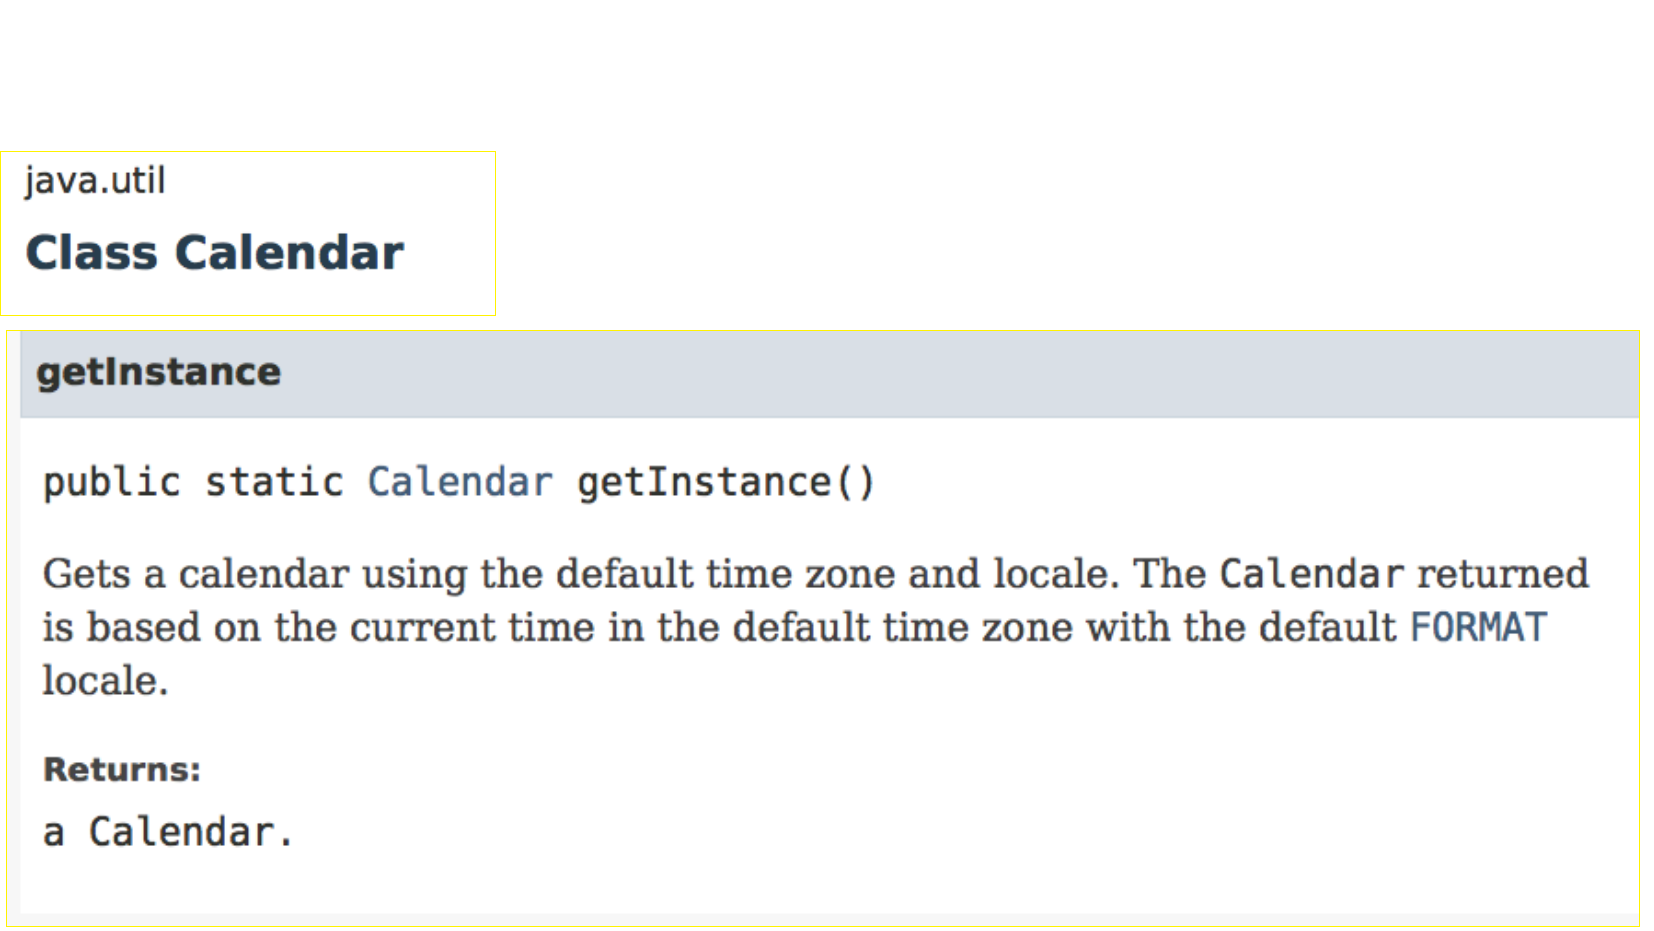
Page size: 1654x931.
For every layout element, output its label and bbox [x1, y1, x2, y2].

picture [0, 151, 496, 316]
picture [6, 330, 1640, 927]
